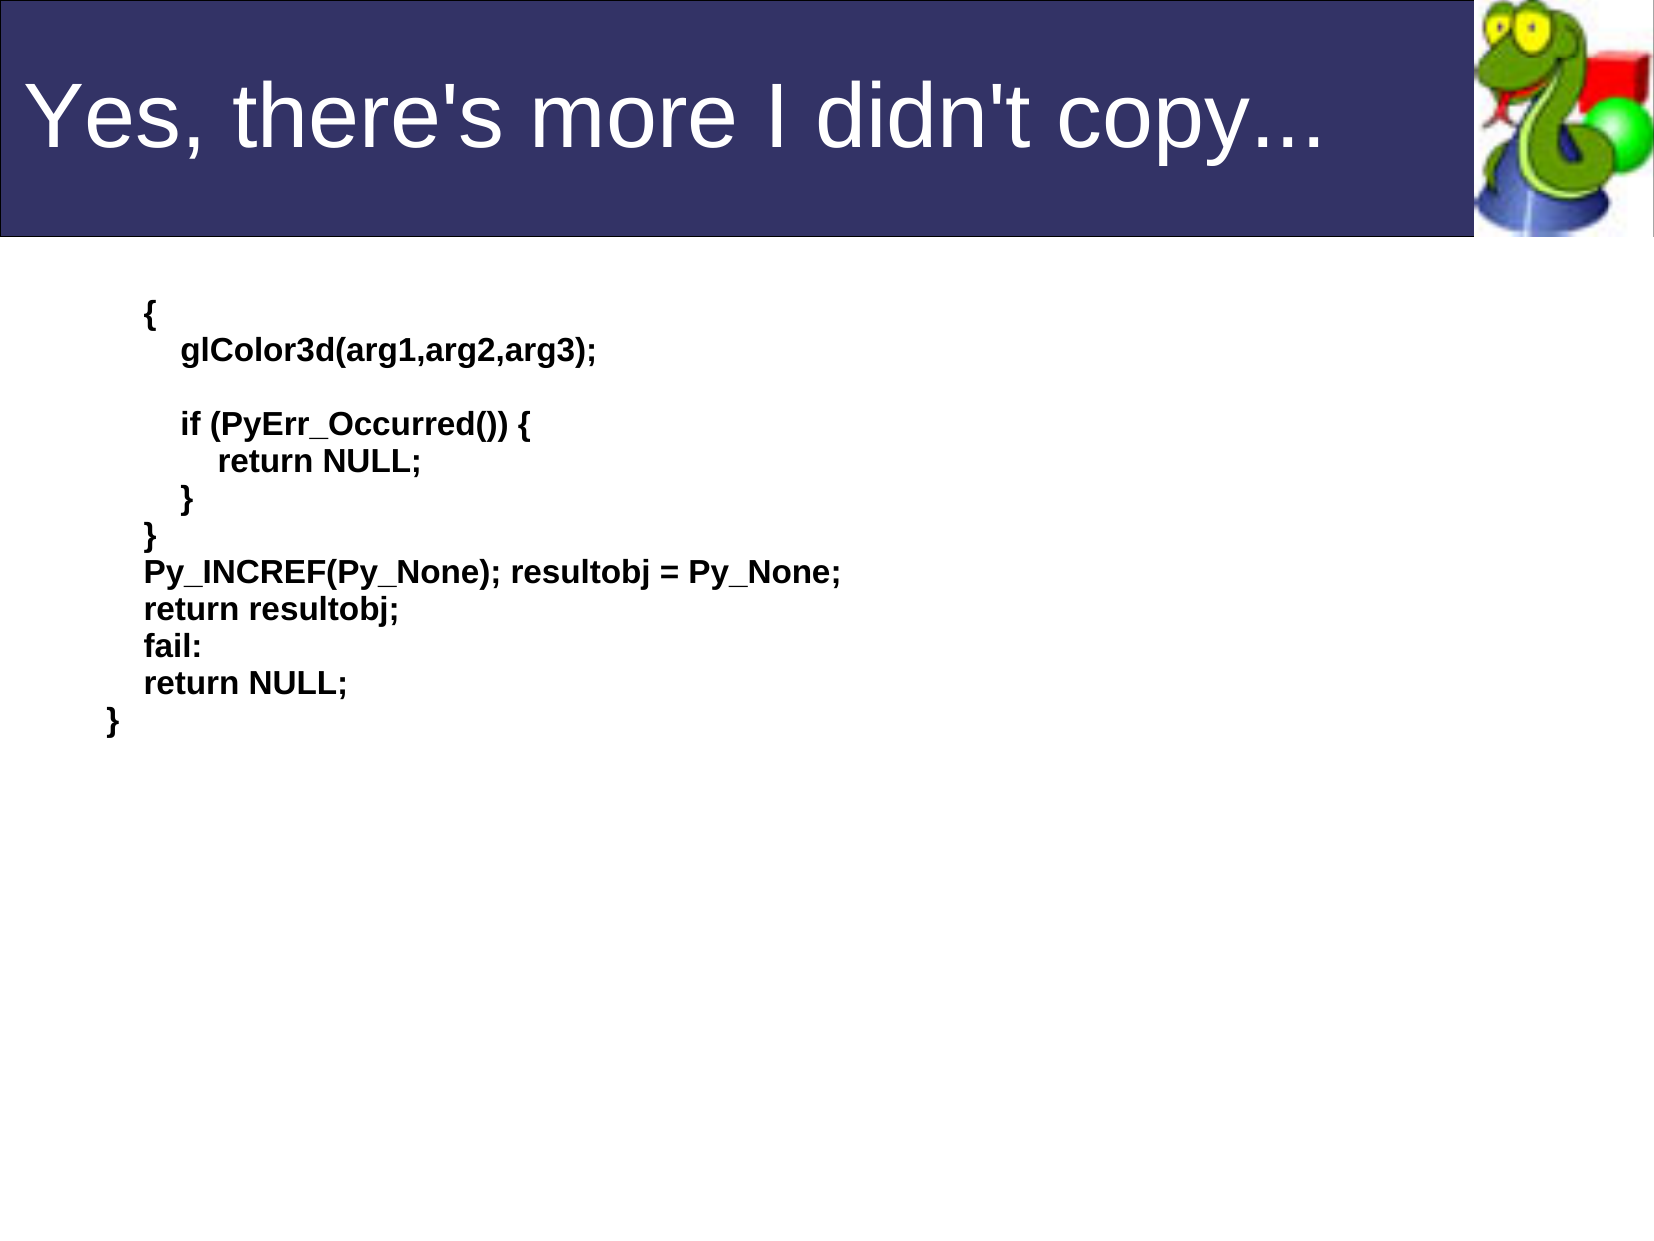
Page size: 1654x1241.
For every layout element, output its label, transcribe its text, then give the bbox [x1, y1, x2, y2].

picture [1474, 0, 1654, 237]
title Yes, there's more I didn't copy... [23, 19, 1477, 212]
text_box { glColor3d(arg1,arg2,arg3); if (PyErr_Occurred()) { return NULL; } } Py_INCREF(Py_None); resultobj = Py_None; return resultobj; fail: return NULL; } [91, 286, 1562, 974]
